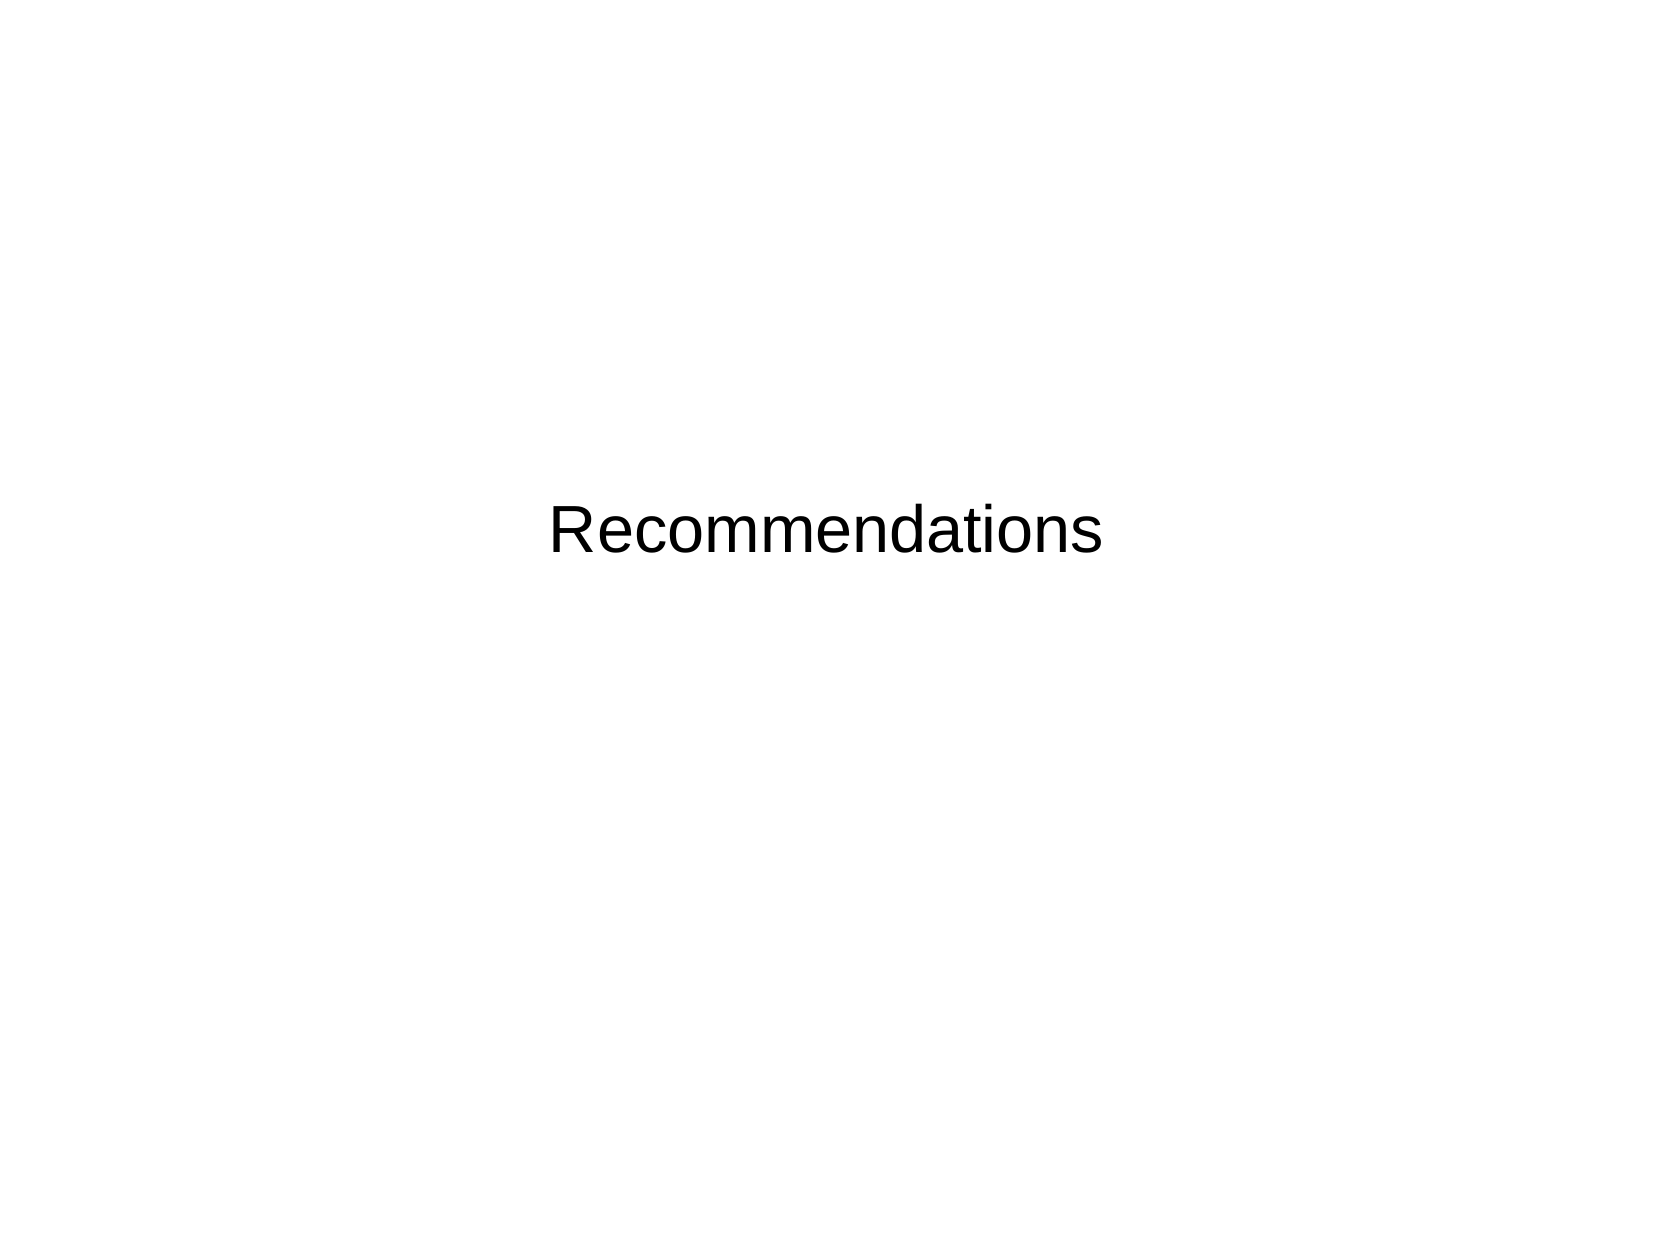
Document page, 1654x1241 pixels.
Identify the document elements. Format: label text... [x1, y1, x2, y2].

subtitle Recommendations [82, 49, 1571, 1010]
